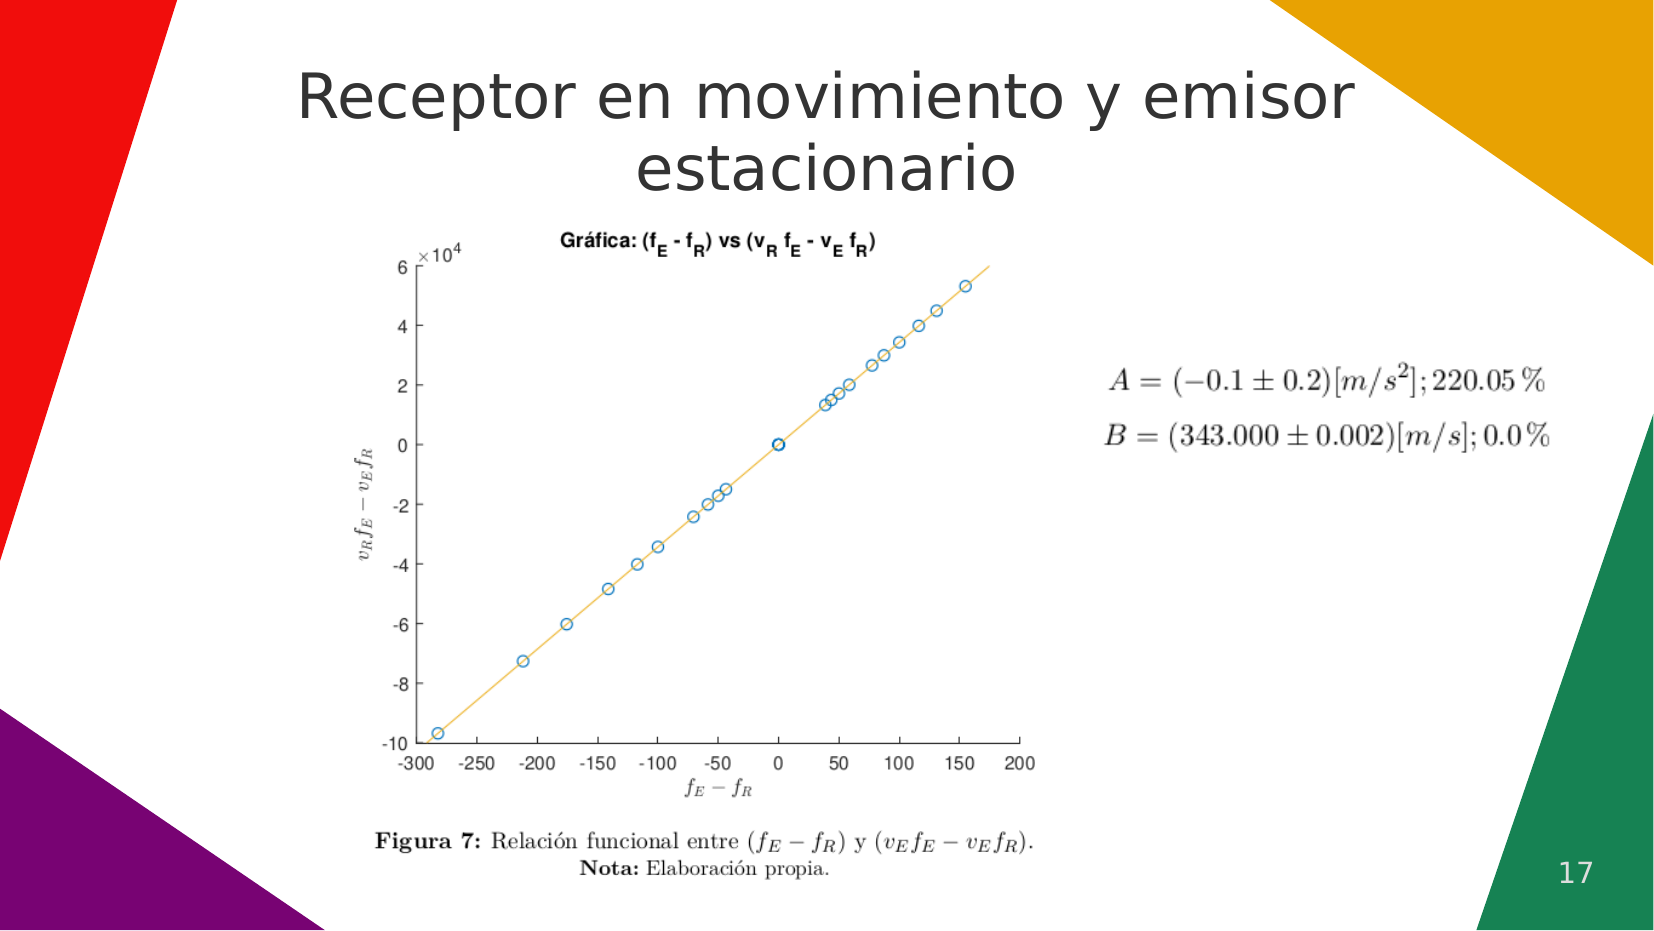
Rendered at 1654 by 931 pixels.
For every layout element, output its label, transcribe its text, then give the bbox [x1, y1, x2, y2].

title Receptor en movimiento y emisor estacionario [118, 59, 1536, 207]
picture [1086, 354, 1565, 475]
picture [354, 206, 1058, 892]
